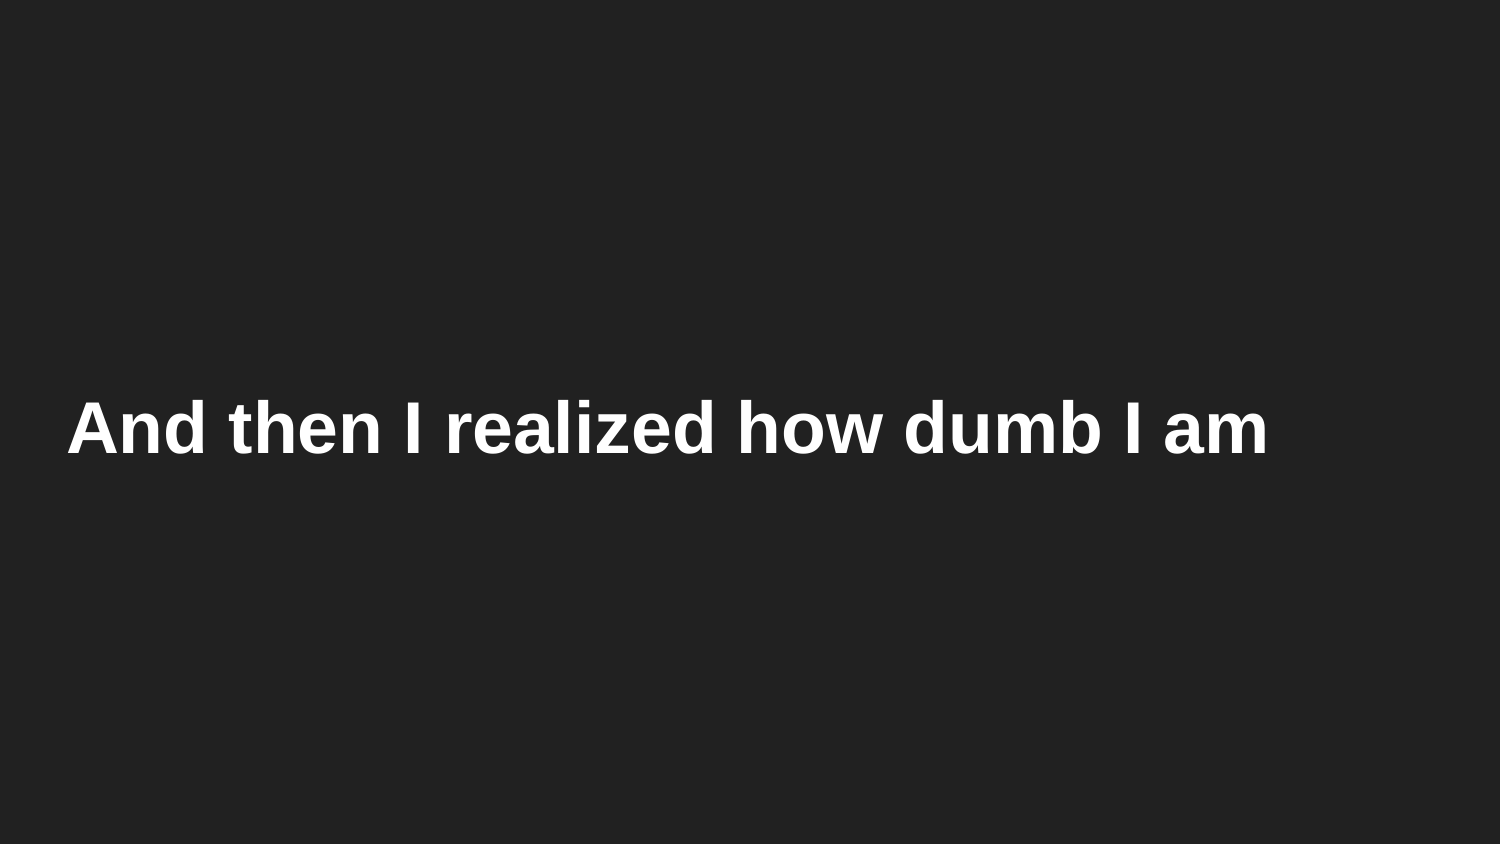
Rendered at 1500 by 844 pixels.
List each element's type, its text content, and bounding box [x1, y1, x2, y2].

title And then I realized how dumb I am [51, 365, 1449, 460]
